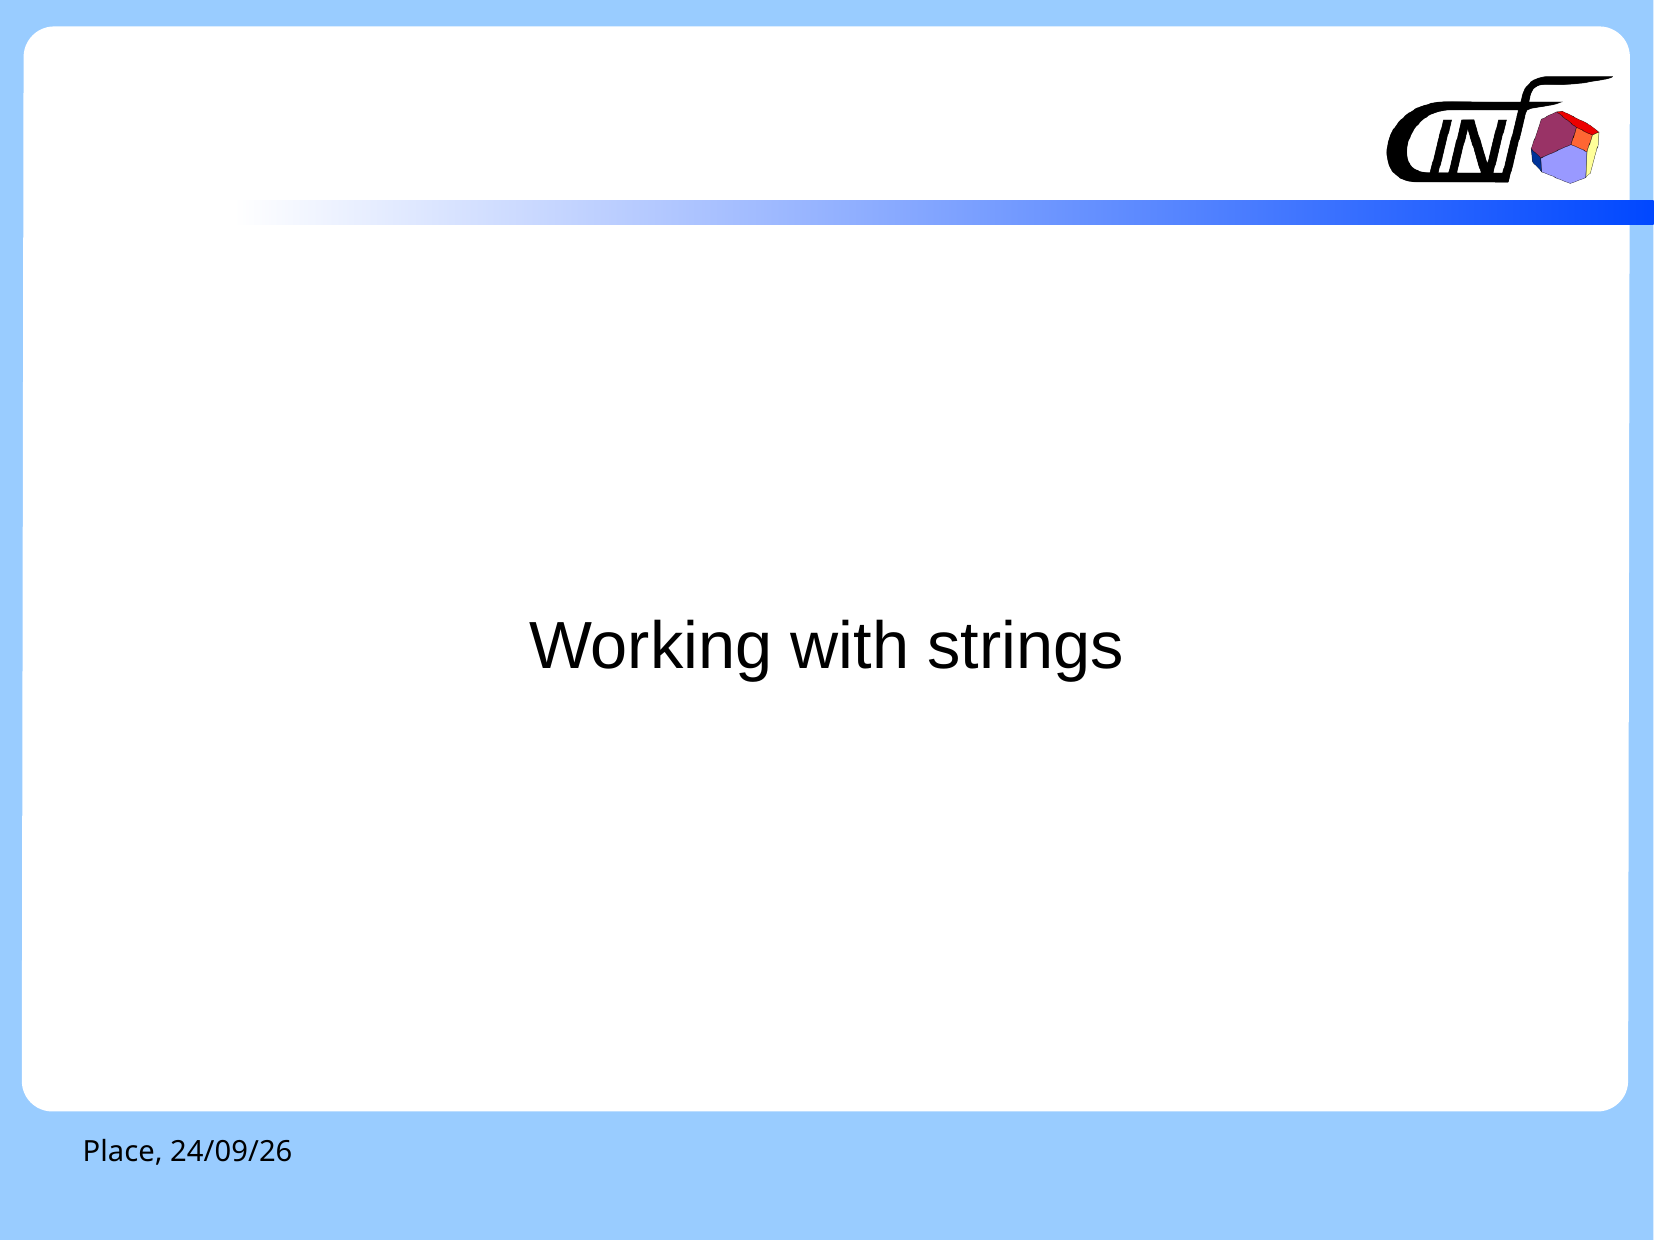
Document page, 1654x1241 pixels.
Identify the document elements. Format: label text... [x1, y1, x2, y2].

table_header B [956, 201, 961, 224]
subtitle Working with strings [82, 236, 1571, 1055]
picture [1386, 76, 1613, 184]
